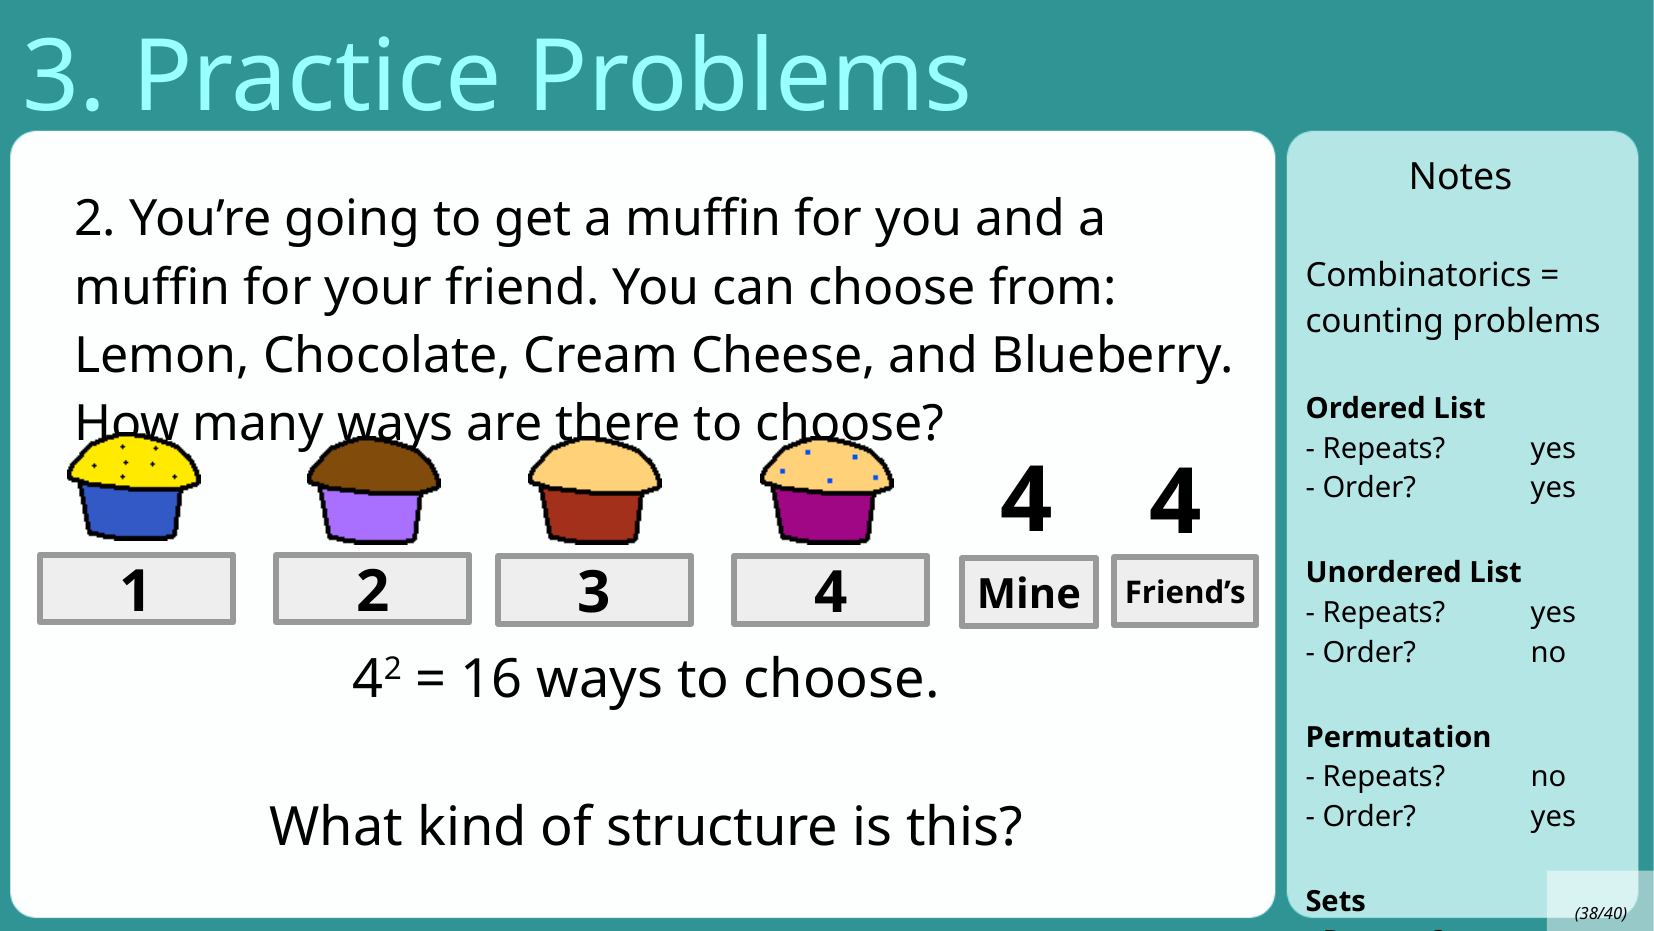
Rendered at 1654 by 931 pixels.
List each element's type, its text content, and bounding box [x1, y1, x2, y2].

text_box 4 [734, 555, 928, 624]
text_box 3 [498, 555, 692, 624]
text_box 1 [39, 554, 234, 623]
text_box (<number>/40) [1546, 877, 1654, 931]
text_box 4 [1097, 438, 1256, 557]
picture [0, 0, 1654, 931]
text_box 2. You’re going to get a muffin for you and a muffin for your friend. You can choose from: Lemon, Chocolate, Cream Cheese, and Blueberry. How many ways are there to choose? [74, 182, 1244, 407]
text_box 42 = 16 ways to choose. What kind of structure is this? [58, 639, 1235, 887]
title 3. Practice Problems [22, 13, 1511, 130]
text_box 4 [947, 436, 1106, 555]
text_box 2 [276, 554, 470, 623]
text_box Notes Combinatorics = counting problems Ordered List - Repeats? yes - Order? yes Unordered List - Repeats? yes - Order? no Permutation - Repeats? no - Order? yes Sets - Repeats? no - Order? no [1290, 141, 1631, 858]
text_box Friend’s [1114, 557, 1257, 626]
text_box Mine [961, 558, 1097, 627]
